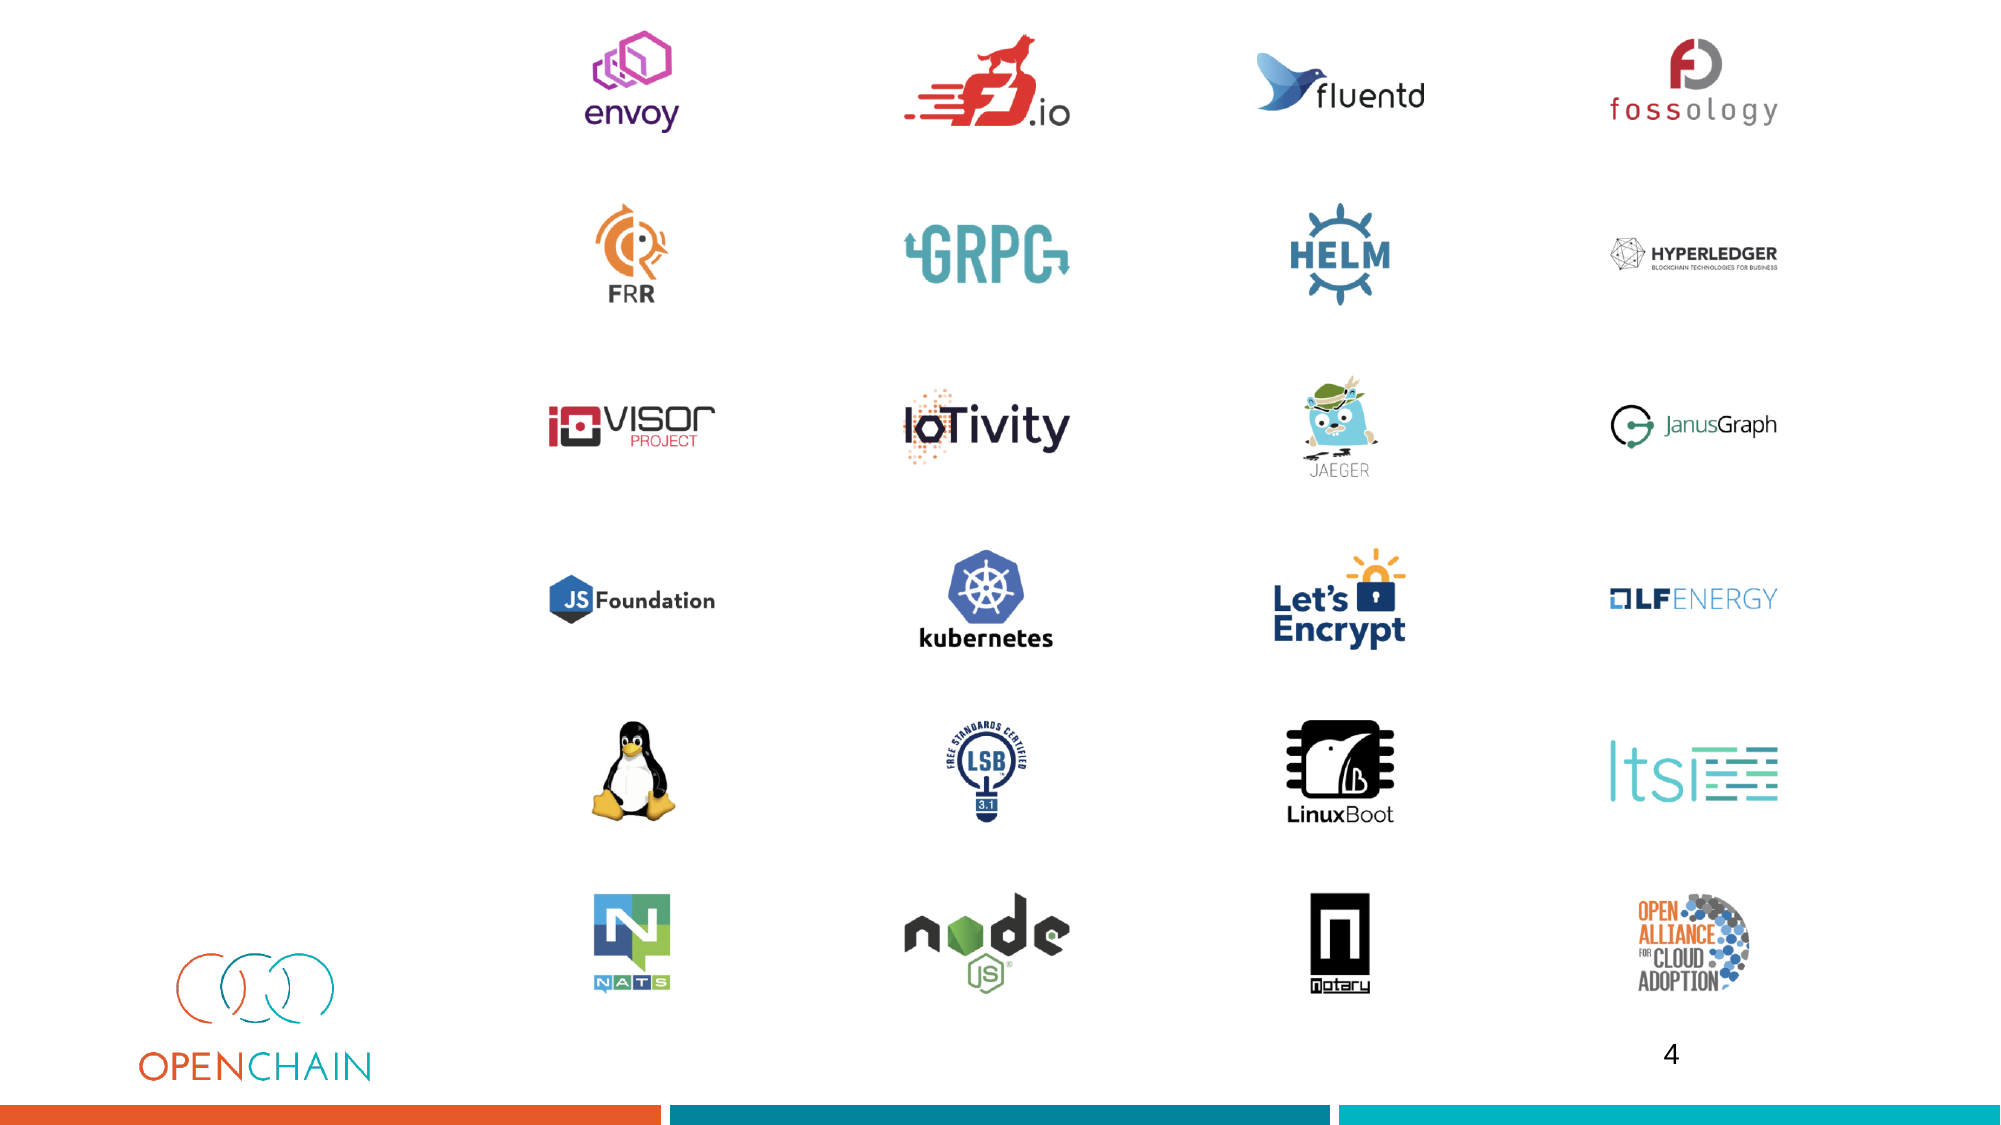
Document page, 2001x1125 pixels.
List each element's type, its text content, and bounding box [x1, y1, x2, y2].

text_box 4 [1648, 1022, 1863, 1083]
picture [524, 0, 1821, 1022]
